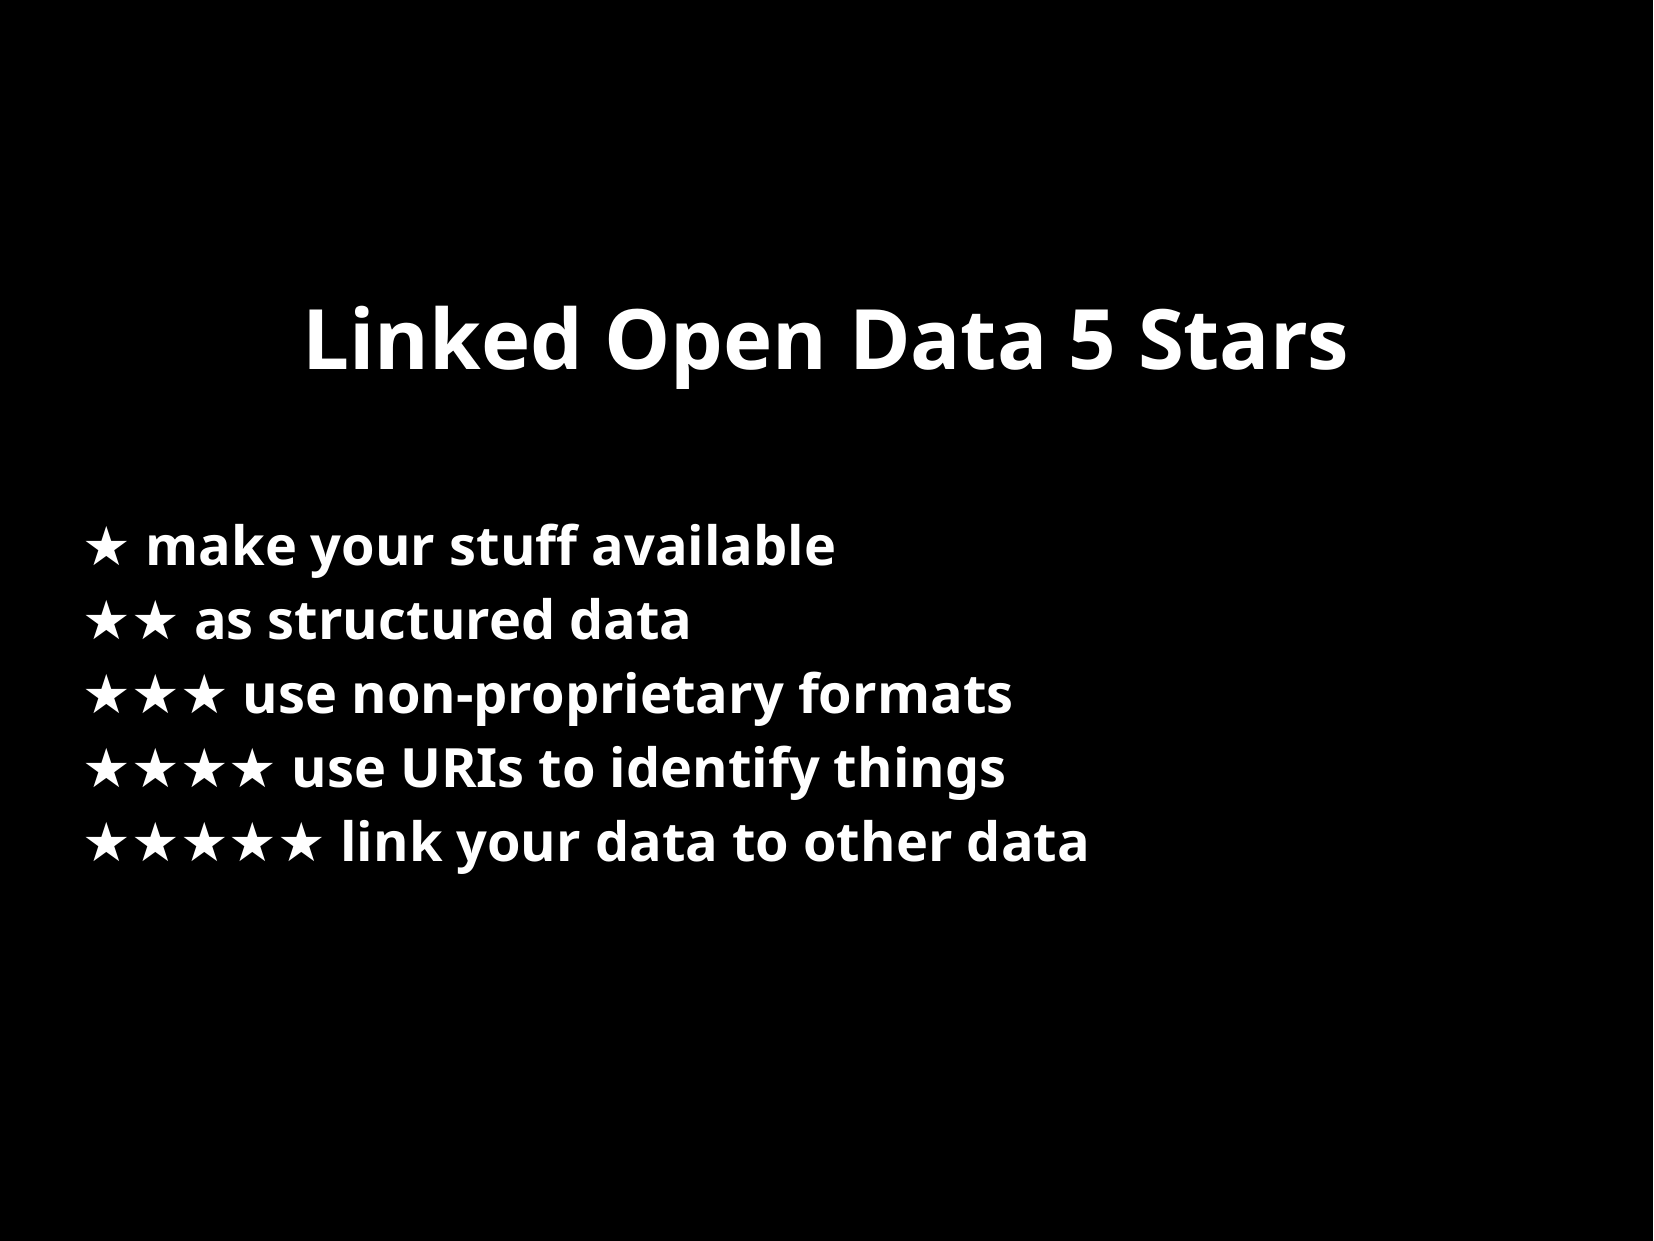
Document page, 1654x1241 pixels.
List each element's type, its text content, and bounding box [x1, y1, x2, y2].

subtitle Linked Open Data 5 Stars ★ make your stuff available ★★ as structured data ★★★ use non-proprietary formats ★★★★ use URIs to identify things ★★★★★ link your data to other data [82, 49, 1571, 1109]
